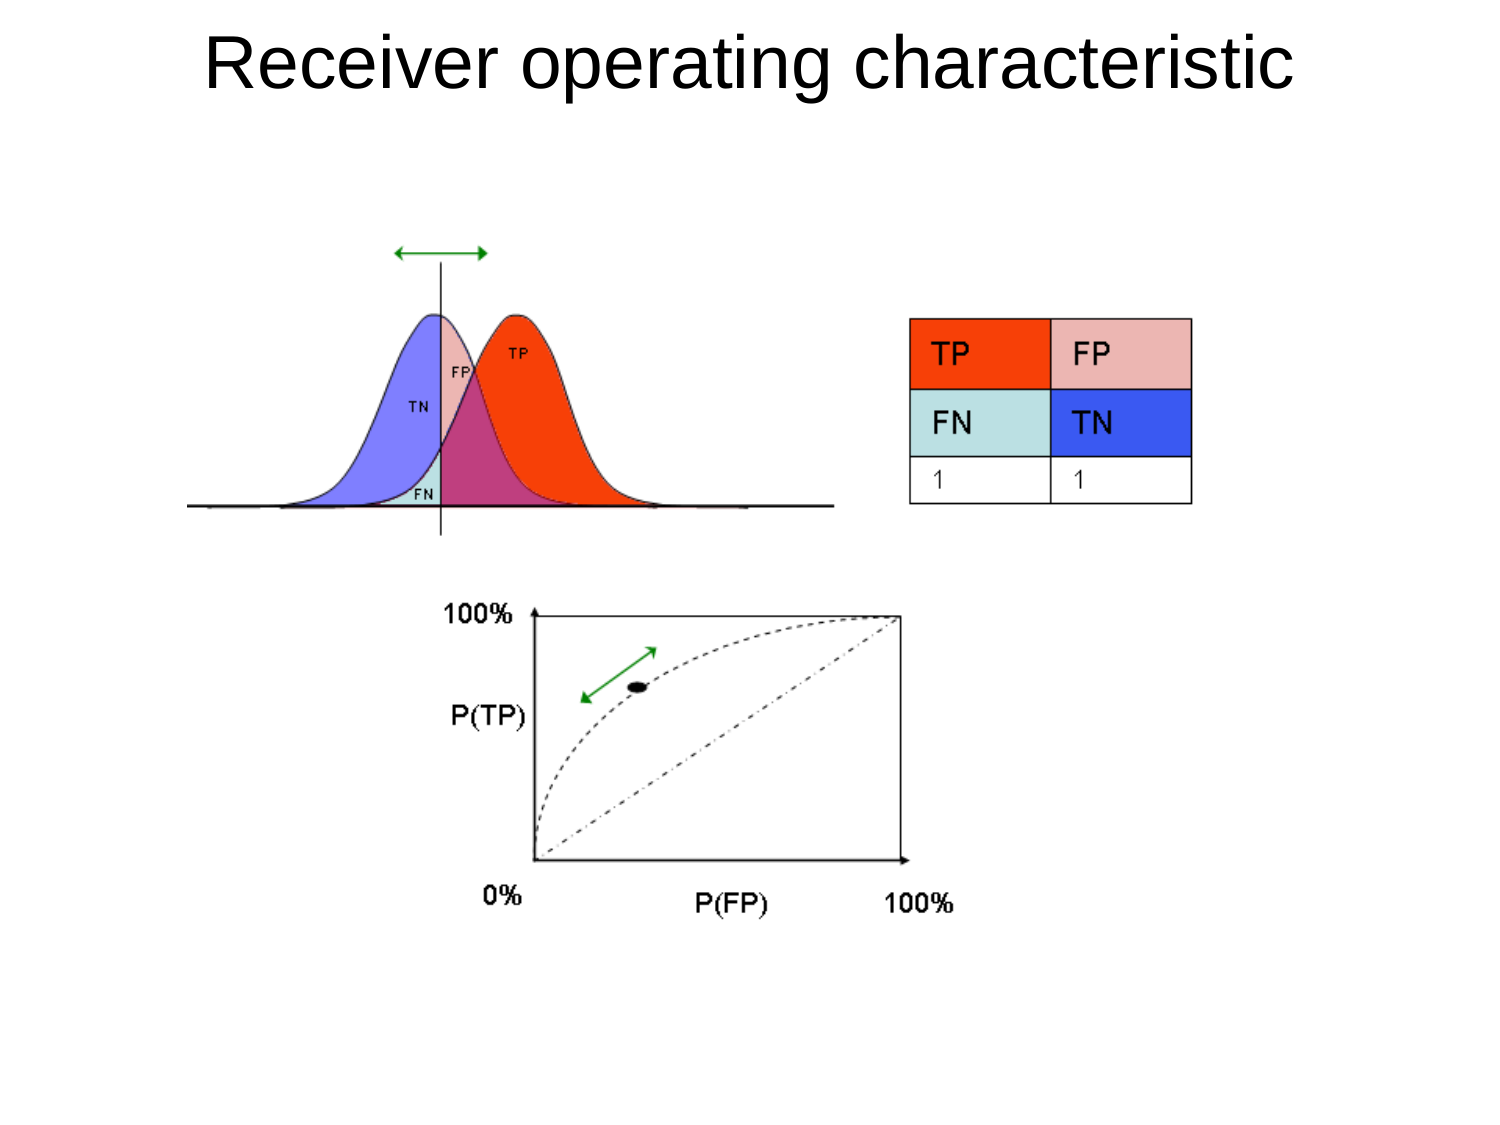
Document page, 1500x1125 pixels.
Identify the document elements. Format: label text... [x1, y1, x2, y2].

title Receiver operating characteristic [0, 12, 1500, 113]
picture [187, 140, 1313, 985]
